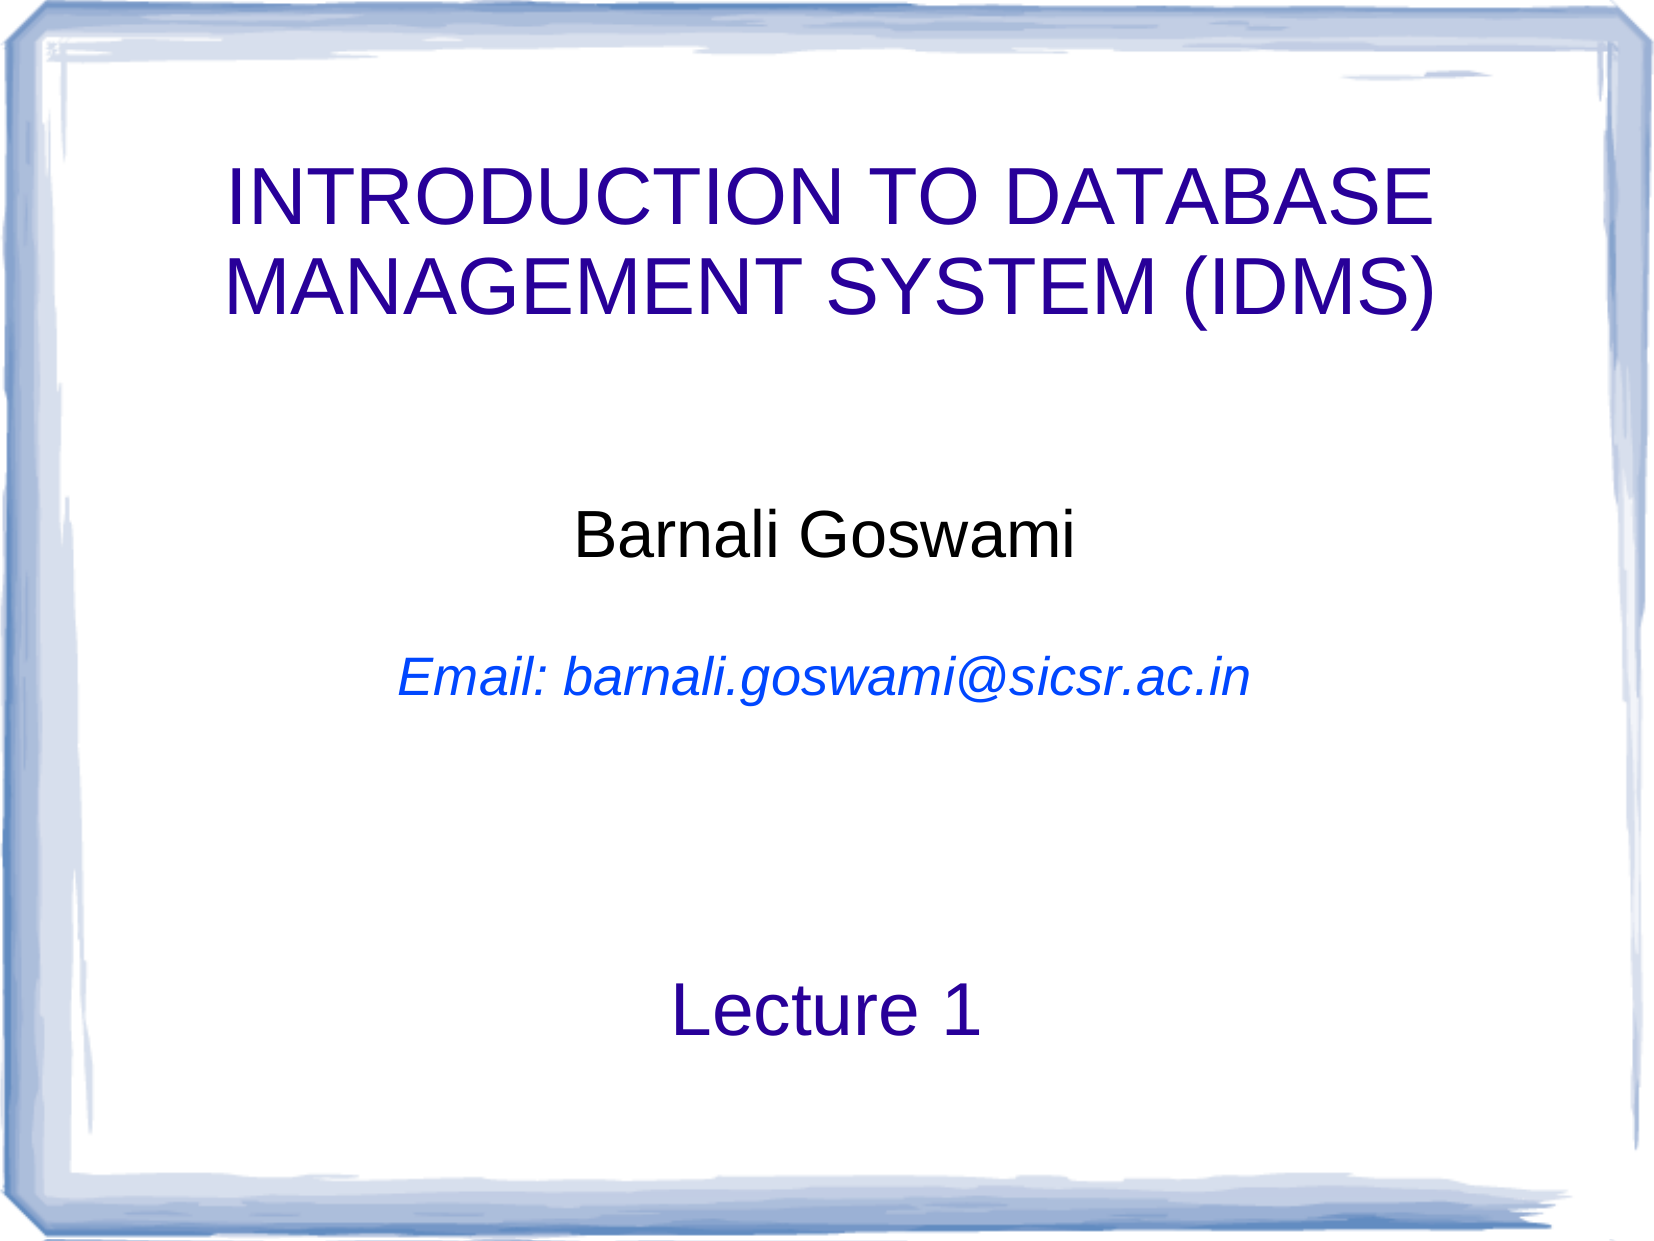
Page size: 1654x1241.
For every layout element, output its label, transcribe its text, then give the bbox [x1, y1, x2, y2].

subtitle Barnali Goswami Email: barnali.goswami@sicsr.ac.in [75, 457, 1576, 747]
title INTRODUCTION TO DATABASE MANAGEMENT SYSTEM (IDMS) [11, 139, 1651, 345]
picture [0, 0, 1654, 1241]
title Lecture 1 [82, 913, 1571, 1106]
